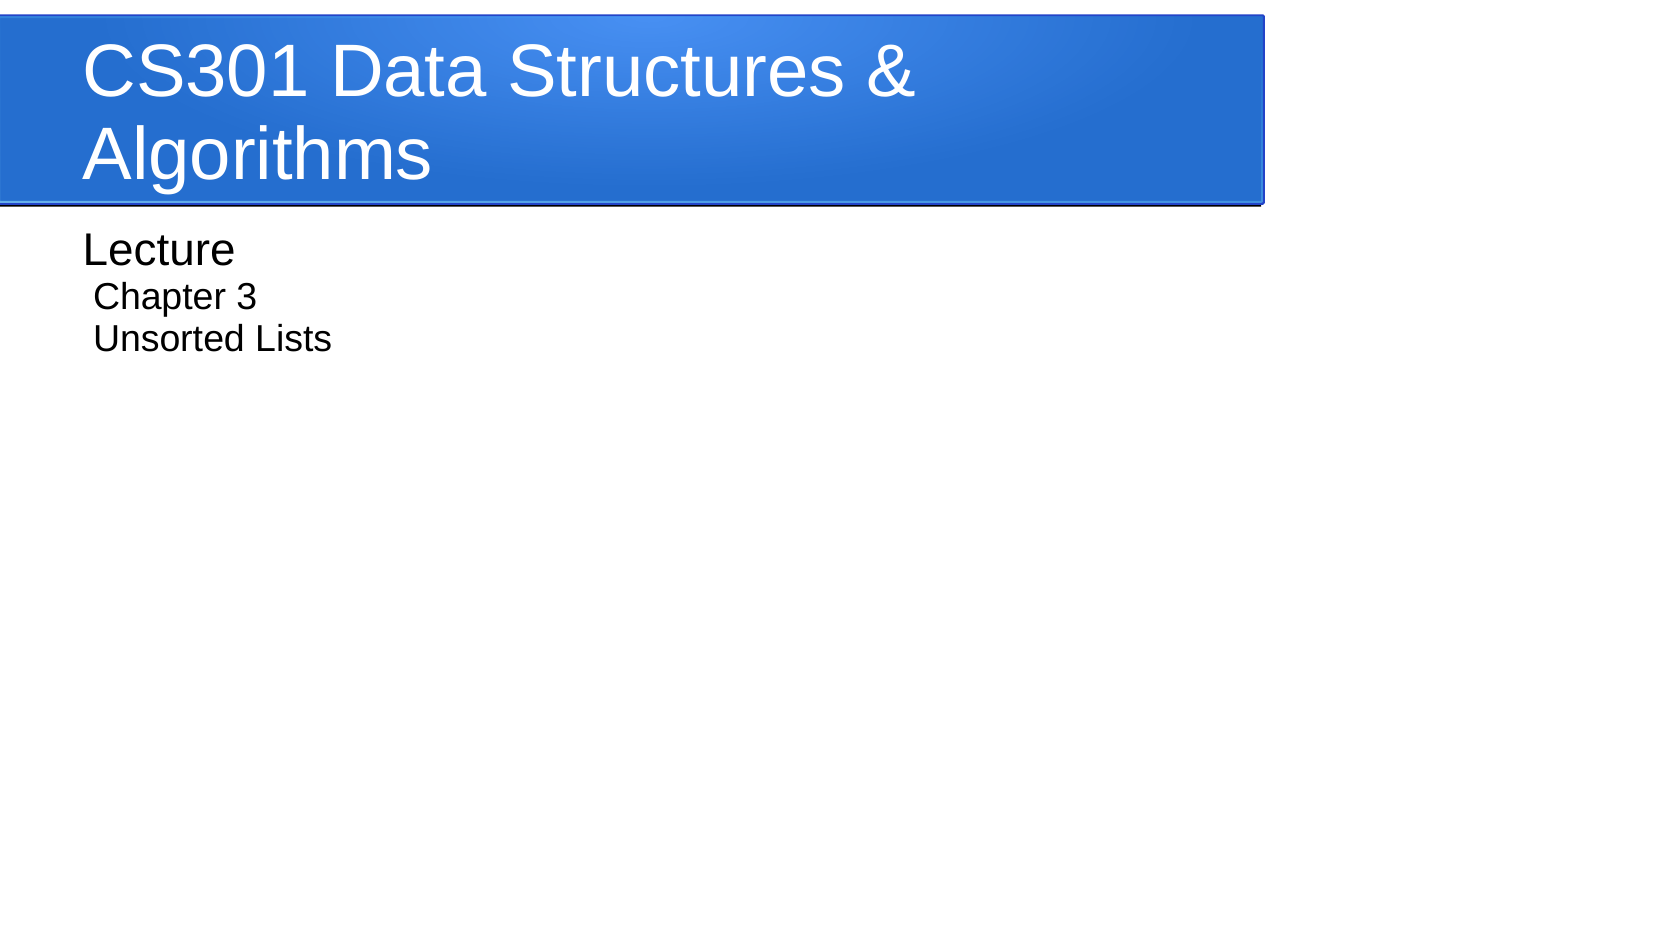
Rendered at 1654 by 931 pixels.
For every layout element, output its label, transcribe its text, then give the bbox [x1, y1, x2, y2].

title CS301 Data Structures & Algorithms [82, 29, 1235, 196]
subtitle Lecture Chapter 3 Unsorted Lists [82, 224, 541, 376]
